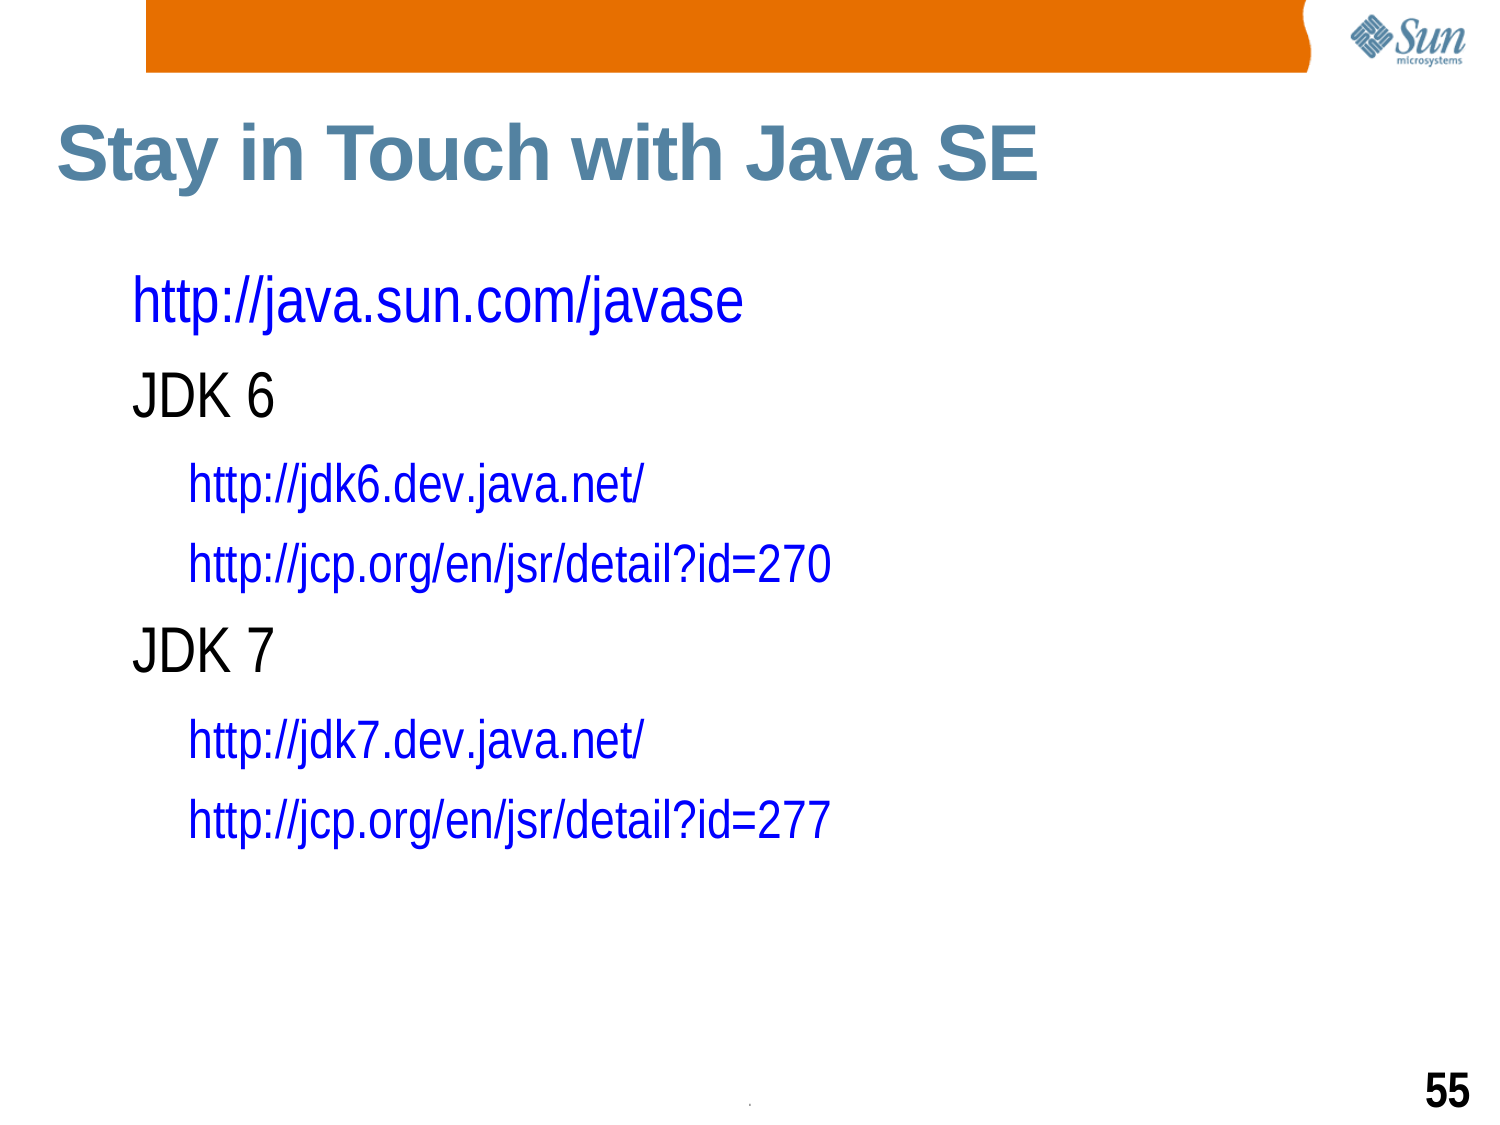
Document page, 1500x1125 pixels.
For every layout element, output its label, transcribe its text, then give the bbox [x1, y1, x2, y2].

picture [146, 0, 1500, 75]
list http://java.sun.com/javase JDK 6 http://jdk6.dev.java.net/ http://jcp.org/en/jsr/detail?id=270 JDK 7 http://jdk7.dev.java.net/ http://jcp.org/en/jsr/detail?id=277 [112, 261, 1463, 955]
title Stay in Touch with Java SE [56, 116, 1500, 267]
